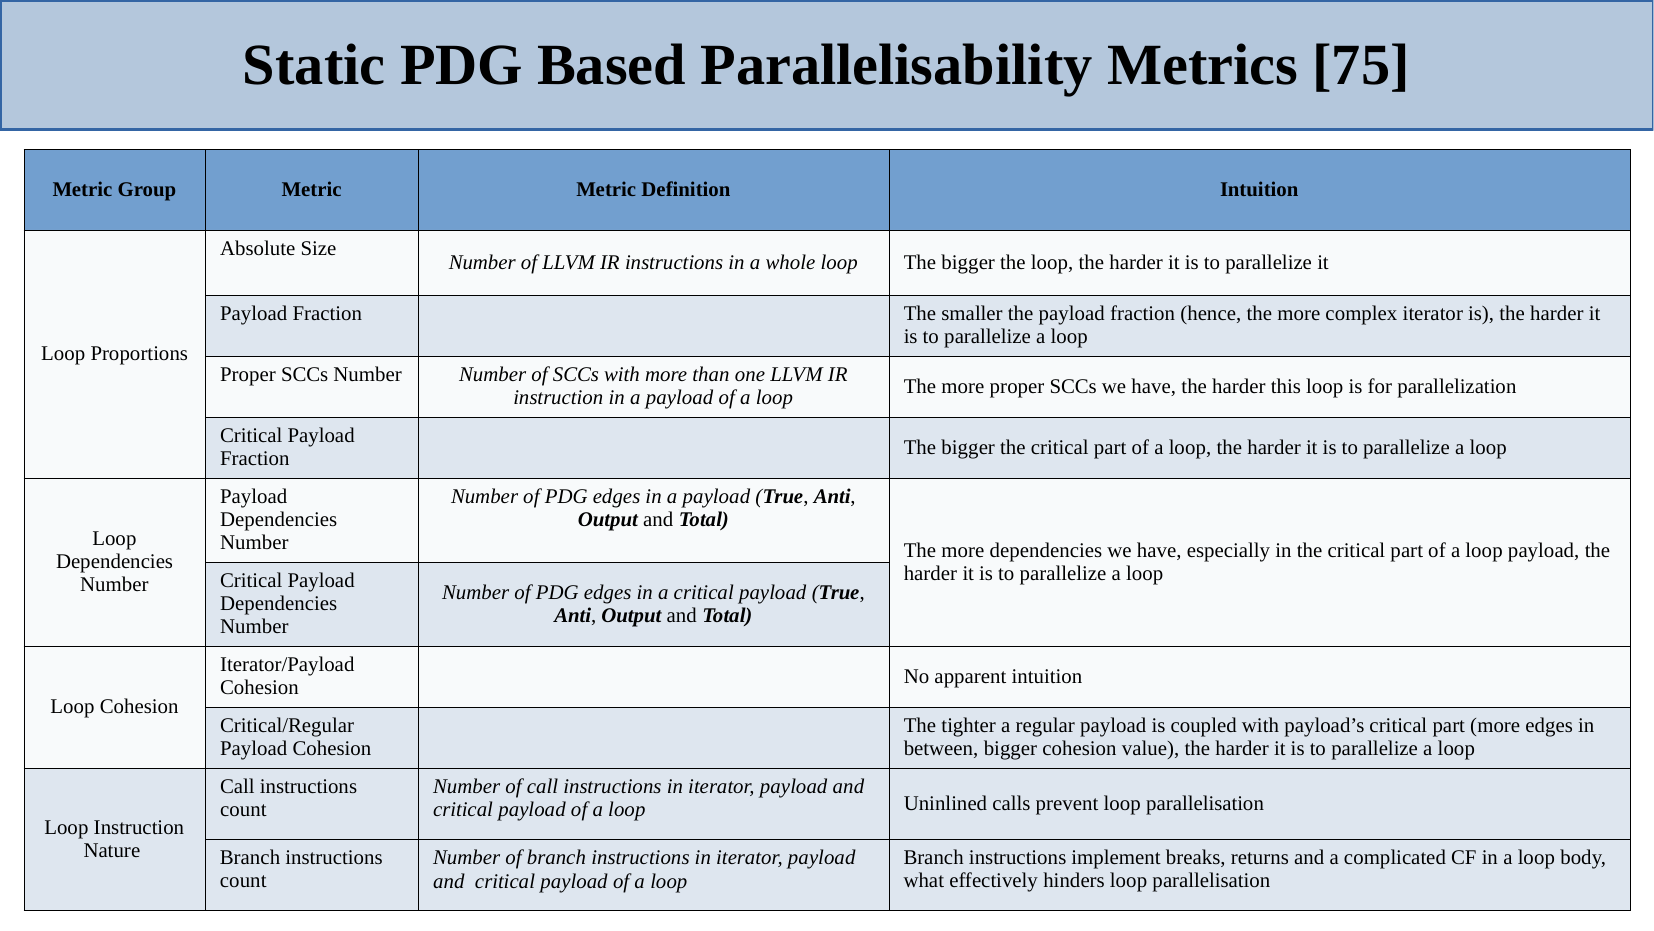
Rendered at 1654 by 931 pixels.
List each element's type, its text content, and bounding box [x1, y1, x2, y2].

table_cell Iterator/Payload Cohesion [206, 647, 418, 707]
table_cell The bigger the loop, the harder it is to parallelize it [890, 231, 1630, 295]
table_cell Number of call instructions in iterator, payload and critical payload of a loop [419, 769, 889, 839]
table_cell [419, 647, 889, 707]
table_cell Number of LLVM IR instructions in a whole loop [419, 231, 889, 295]
table_cell Critical Payload Fraction [206, 418, 418, 478]
table_cell [419, 708, 889, 768]
table_cell The smaller the payload fraction (hence, the more complex iterator is), the harder it is to parallelize a loop [890, 296, 1630, 356]
table_cell Branch instructions count [206, 840, 418, 910]
table_cell The tighter a regular payload is coupled with payload’s critical part (more edges in between, bigger cohesion value), the harder it is to parallelize a loop [890, 708, 1630, 768]
table_cell Uninlined calls prevent loop parallelisation [890, 769, 1630, 839]
table_cell Call instructions count [206, 769, 418, 839]
table_cell [419, 418, 889, 478]
table_cell Loop Proportions [25, 231, 205, 478]
table_cell Number of SCCs with more than one LLVM IR instruction in a payload of a loop [419, 357, 889, 417]
table_cell Number of branch instructions in iterator, payload and critical payload of a loop [419, 840, 889, 910]
table_cell Proper SCCs Number [206, 357, 418, 417]
table_cell Payload Fraction [206, 296, 418, 356]
table_cell [419, 296, 889, 356]
table_cell Critical/Regular Payload Cohesion [206, 708, 418, 768]
table_cell Loop Instruction Nature [25, 769, 205, 910]
table_header Metric Definition [419, 150, 889, 230]
table_cell Payload Dependencies Number [206, 479, 418, 562]
table_cell Loop Dependencies Number [25, 479, 205, 646]
table_cell Critical Payload Dependencies Number [206, 563, 418, 646]
table_cell The more dependencies we have, especially in the critical part of a loop payload, the harder it is to parallelize a loop [890, 479, 1630, 646]
table_cell Number of PDG edges in a payload (True, Anti, Output and Total) [419, 479, 889, 562]
table_cell Loop Cohesion [25, 647, 205, 768]
title Static PDG Based Parallelisability Metrics [75] [0, 0, 1654, 130]
table_cell Branch instructions implement breaks, returns and a complicated CF in a loop body, what effectively hinders loop parallelisation [890, 840, 1630, 910]
table_cell No apparent intuition [890, 647, 1630, 707]
table_header Metric [206, 150, 418, 230]
table_cell The bigger the critical part of a loop, the harder it is to parallelize a loop [890, 418, 1630, 478]
table_header Intuition [890, 150, 1630, 230]
table_cell Absolute Size [206, 231, 418, 295]
table_header Metric Group [25, 150, 205, 230]
table_cell The more proper SCCs we have, the harder this loop is for parallelization [890, 357, 1630, 417]
table_cell Number of PDG edges in a critical payload (True, Anti, Output and Total) [419, 563, 889, 646]
